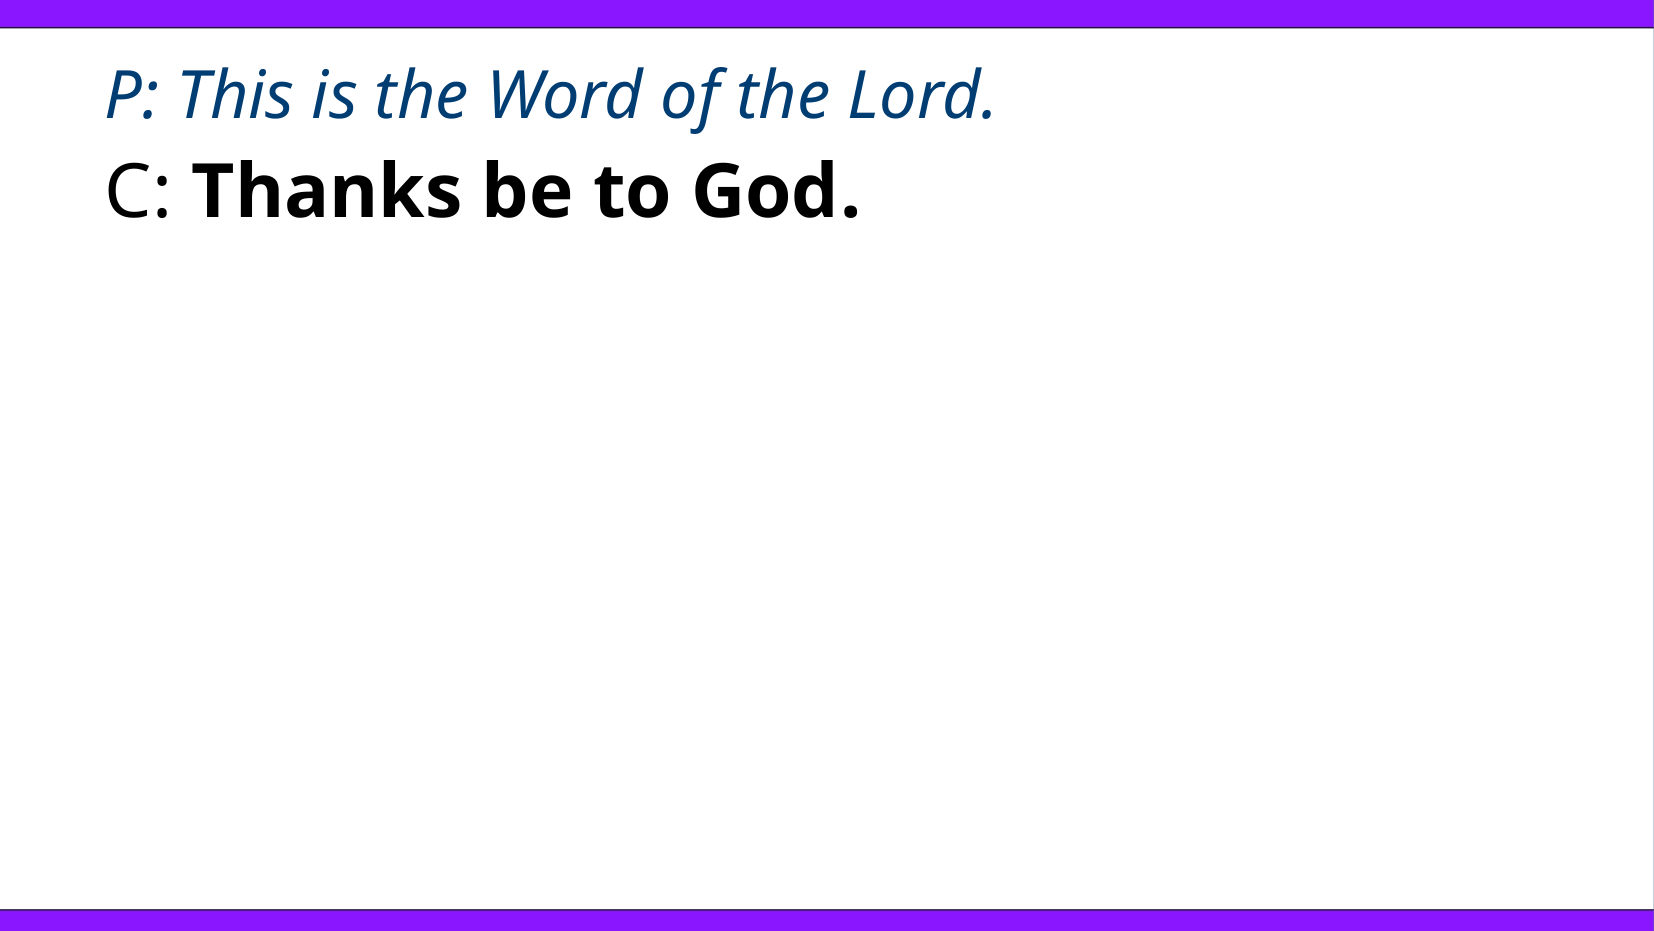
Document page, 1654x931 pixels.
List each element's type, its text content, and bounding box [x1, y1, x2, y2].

picture [0, 0, 1654, 931]
text_box P: This is the Word of the Lord. C: Thanks be to God. [90, 39, 1561, 269]
